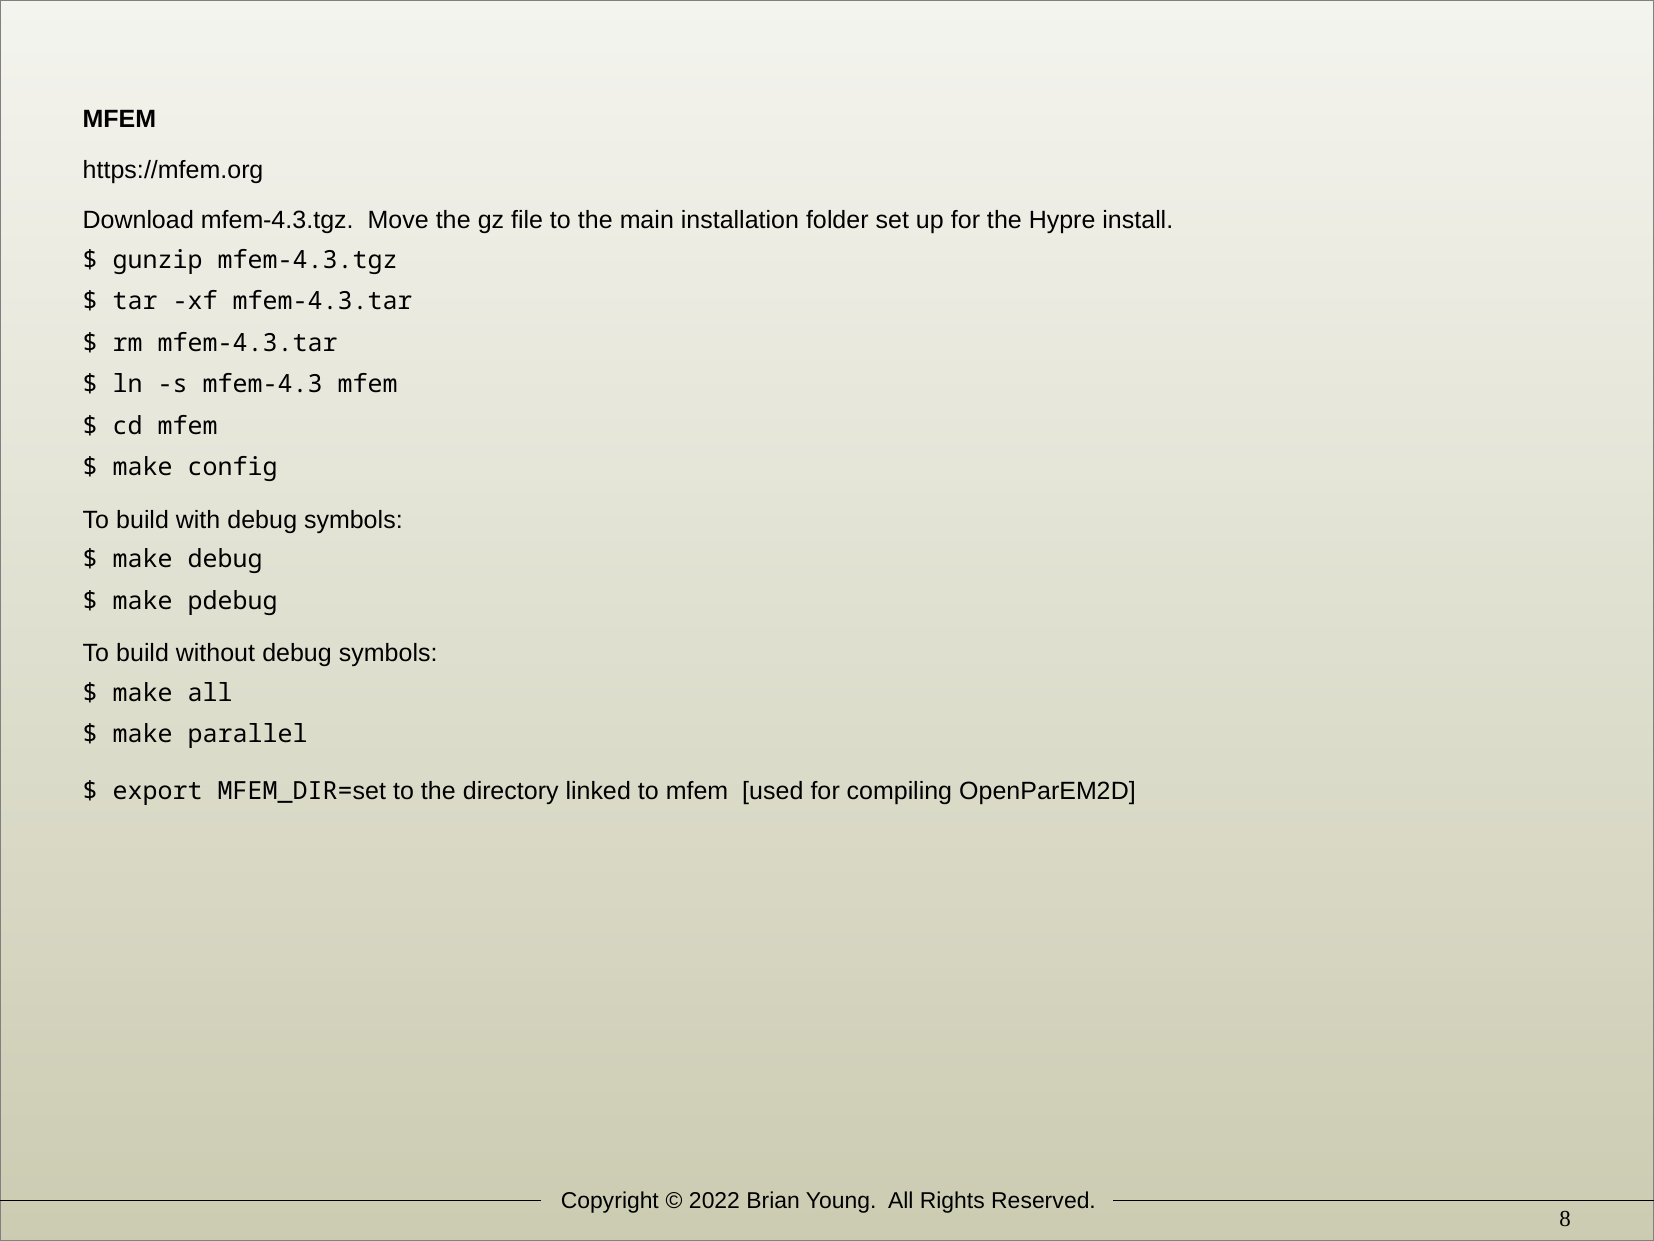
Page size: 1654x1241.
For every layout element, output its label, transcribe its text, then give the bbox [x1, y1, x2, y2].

list MFEM https://mfem.org Download mfem-4.3.tgz. Move the gz file to the main installation folder set up for the Hypre install. $ gunzip mfem-4.3.tgz $ tar -xf mfem-4.3.tar $ rm mfem-4.3.tar $ ln -s mfem-4.3 mfem $ cd mfem $ make config To build with debug symbols: $ make debug $ make pdebug To build without debug symbols: $ make all $ make parallel $ export MFEM_DIR=set to the directory linked to mfem [used for compiling OpenParEM2D] [82, 105, 1571, 1169]
